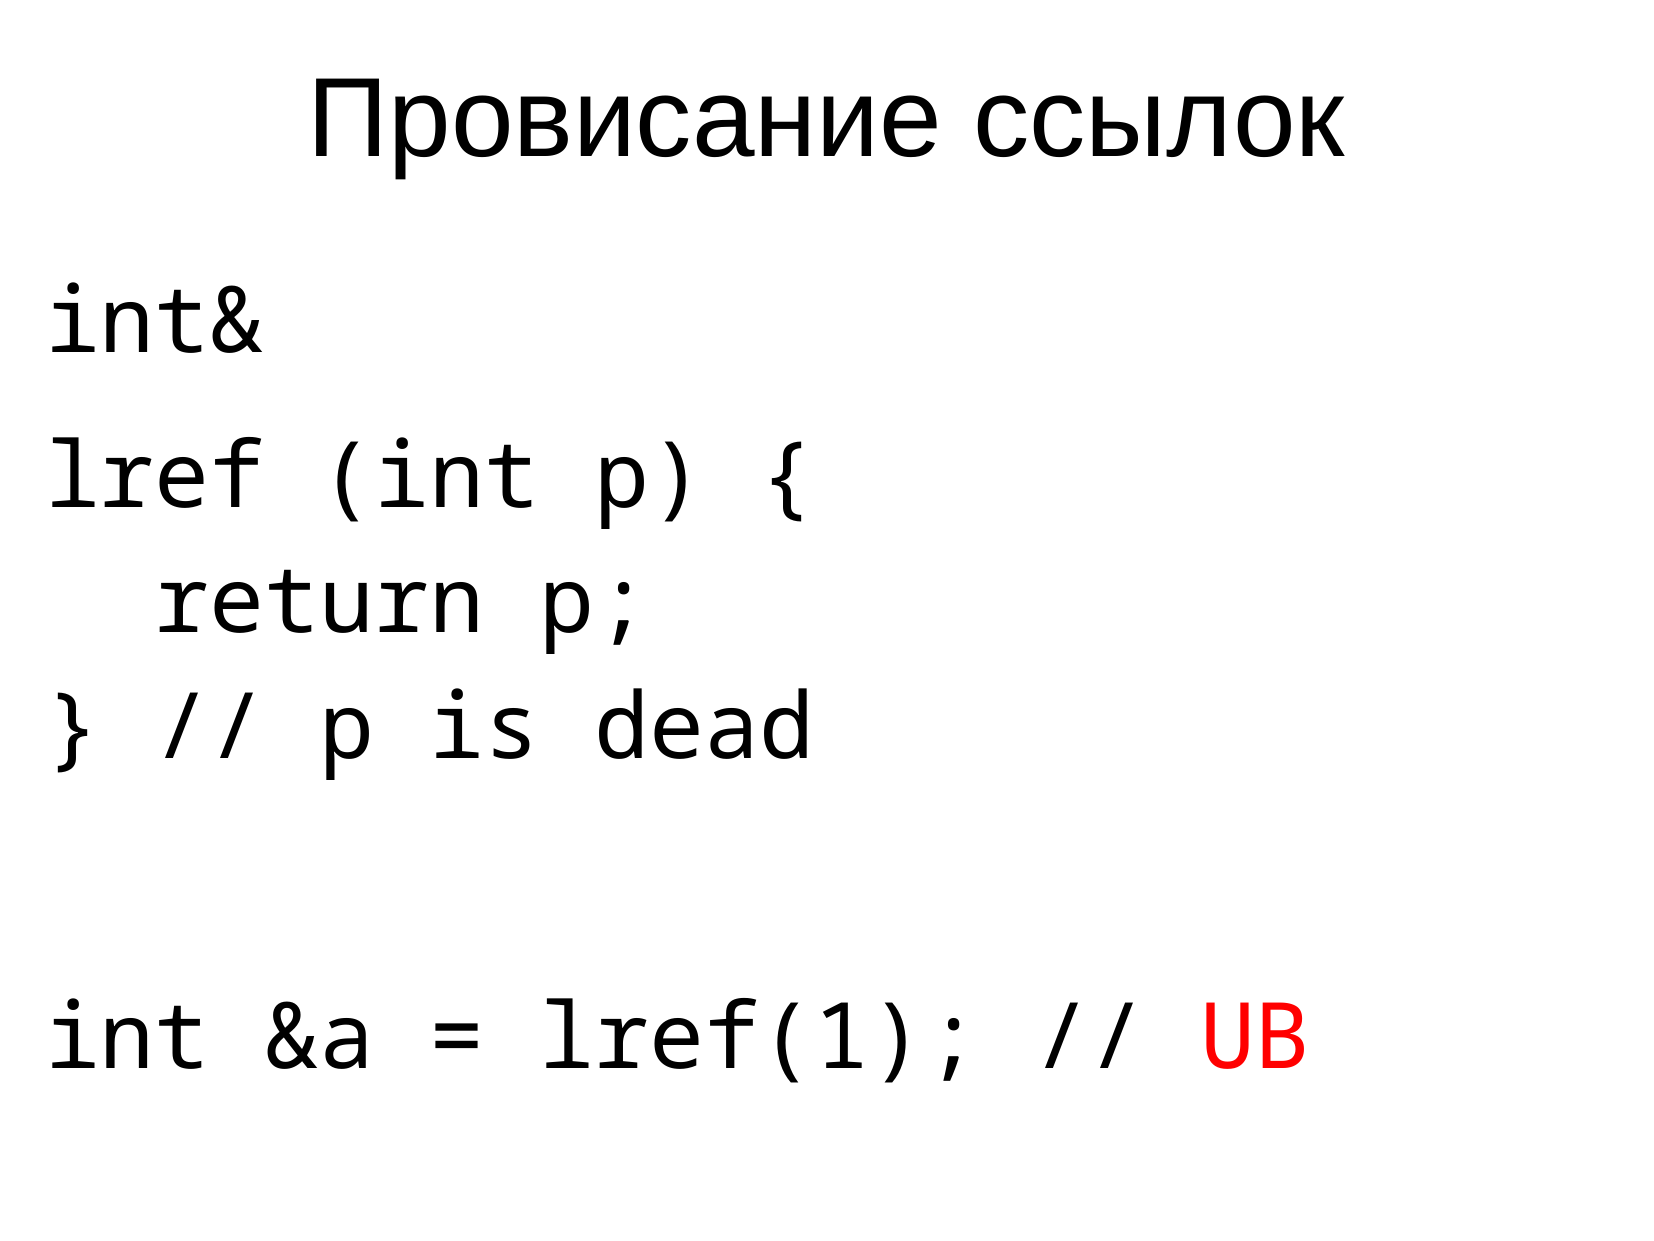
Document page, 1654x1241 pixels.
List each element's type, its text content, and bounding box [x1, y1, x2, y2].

title Провисание ссылок [82, 13, 1571, 222]
list int& lref (int p) { return p; } // p is dead int &a = lref(1); // UB [45, 255, 1583, 1186]
